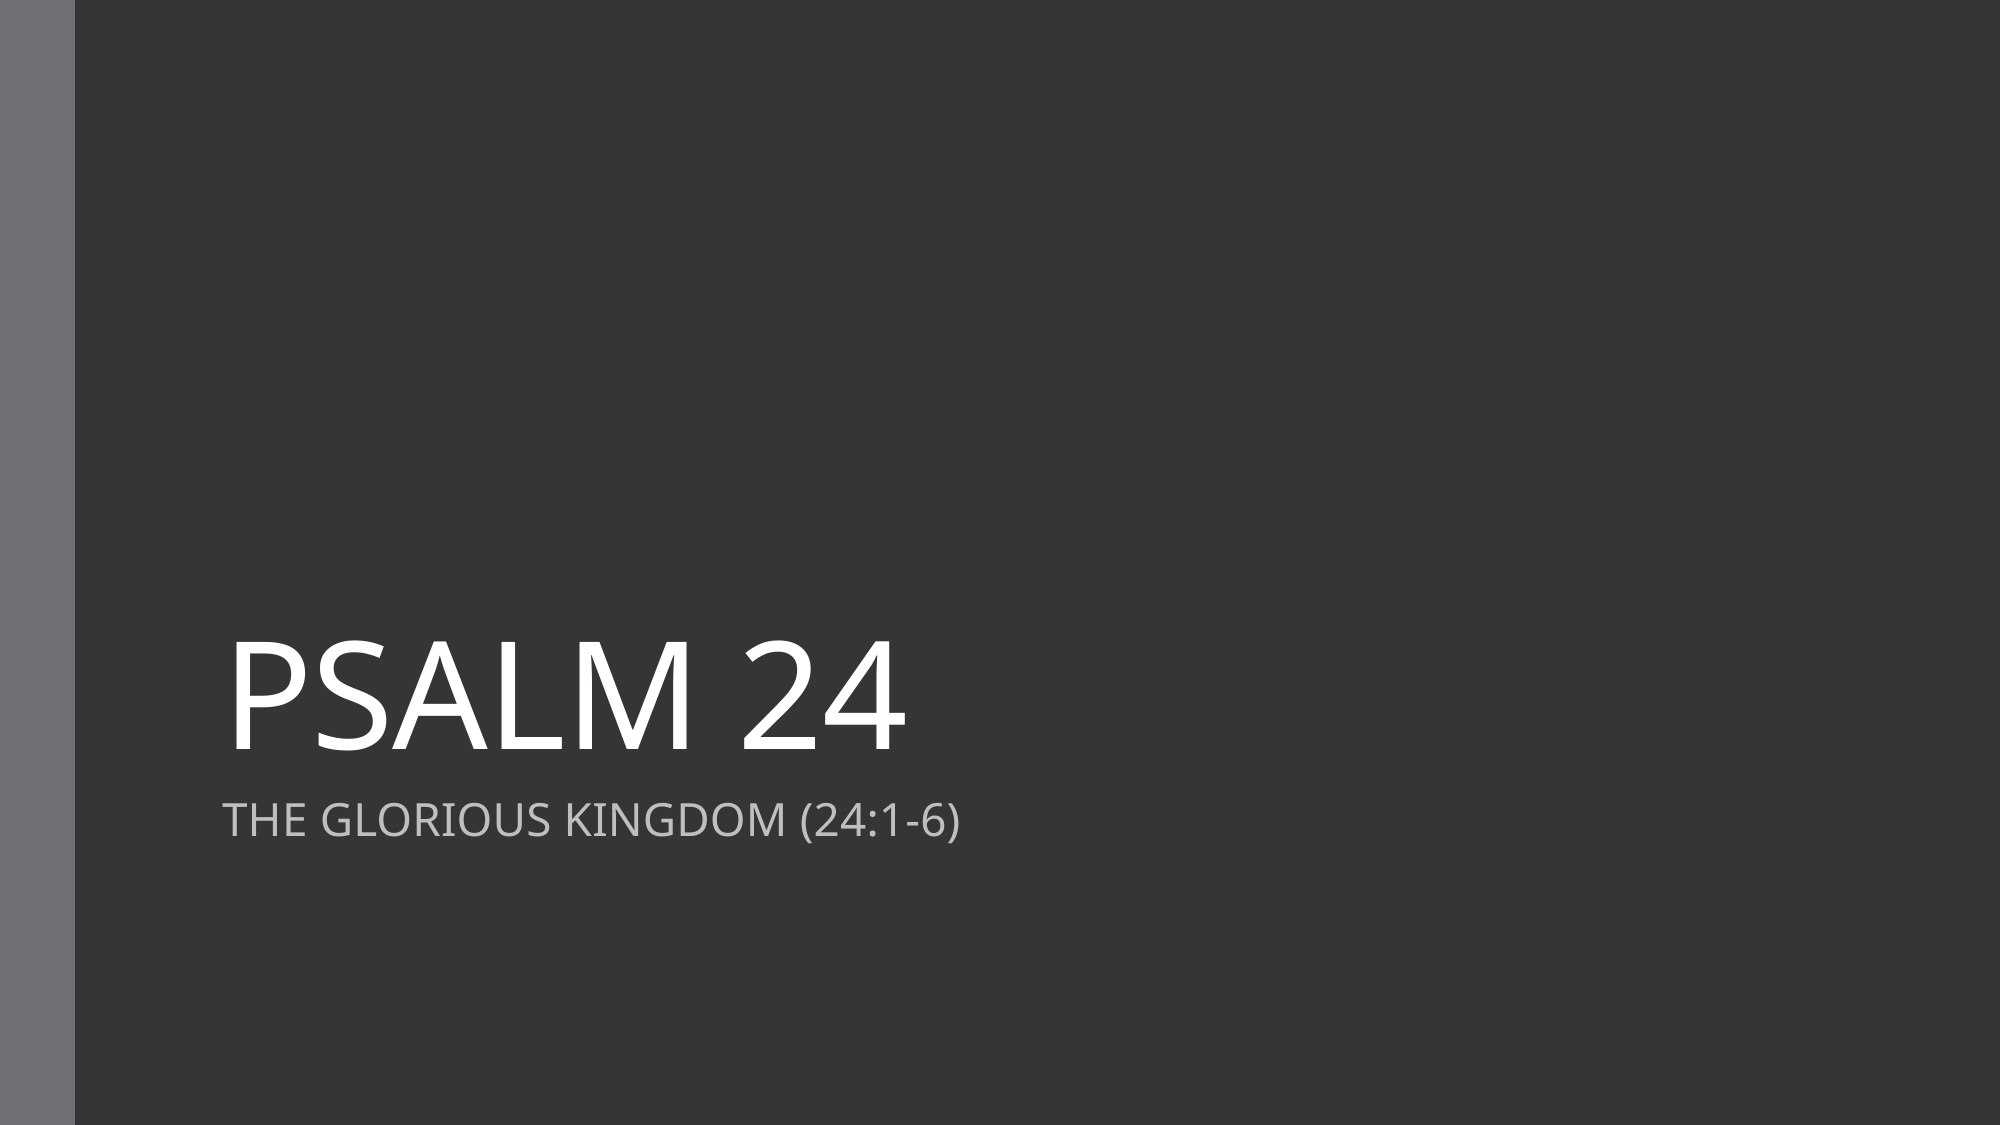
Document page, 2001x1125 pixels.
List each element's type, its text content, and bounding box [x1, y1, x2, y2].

subtitle THE GLORIOUS KINGDOM (24:1-6) [206, 787, 1752, 1066]
title PSALM 24 [206, 124, 1752, 787]
